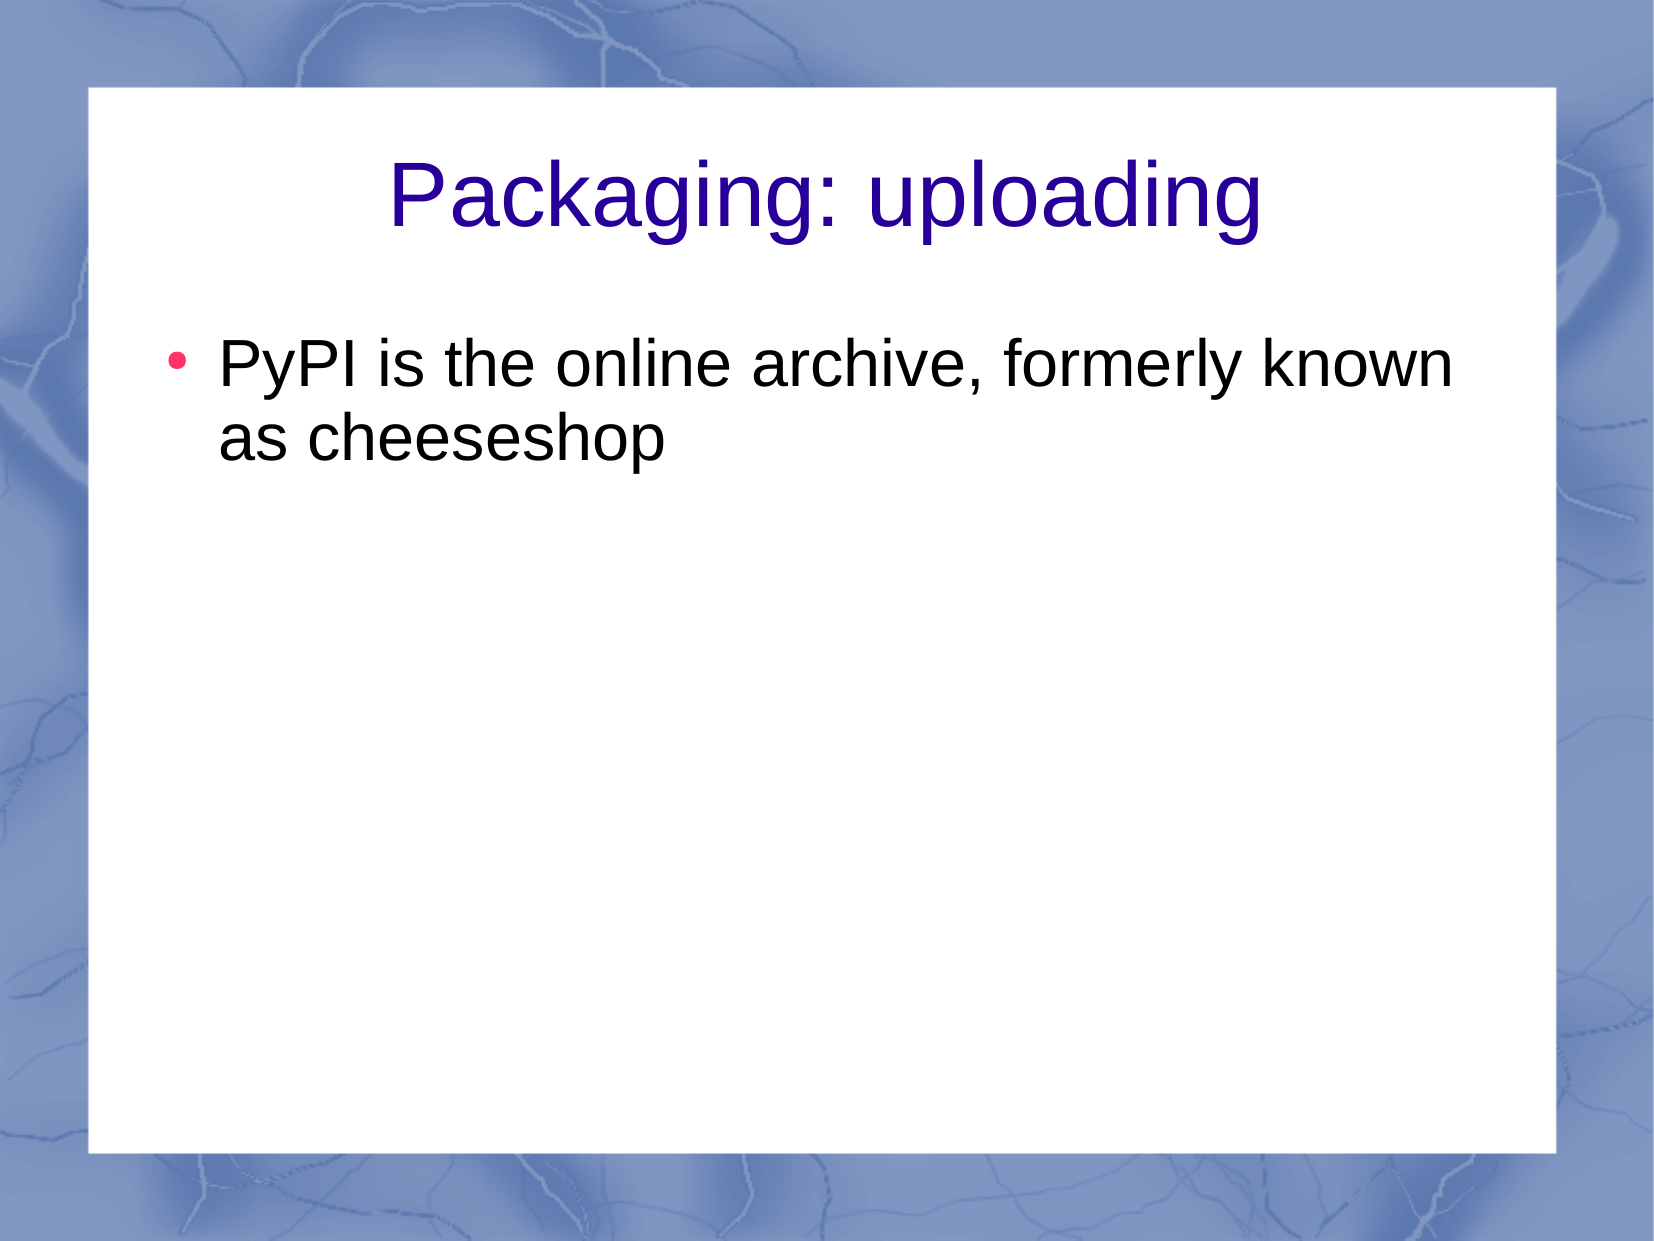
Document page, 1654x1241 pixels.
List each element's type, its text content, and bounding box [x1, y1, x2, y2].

title Packaging: uploading [118, 98, 1536, 291]
picture [0, 0, 1654, 1241]
list PyPI is the online archive, formerly known as cheeseshop [147, 325, 1506, 1217]
